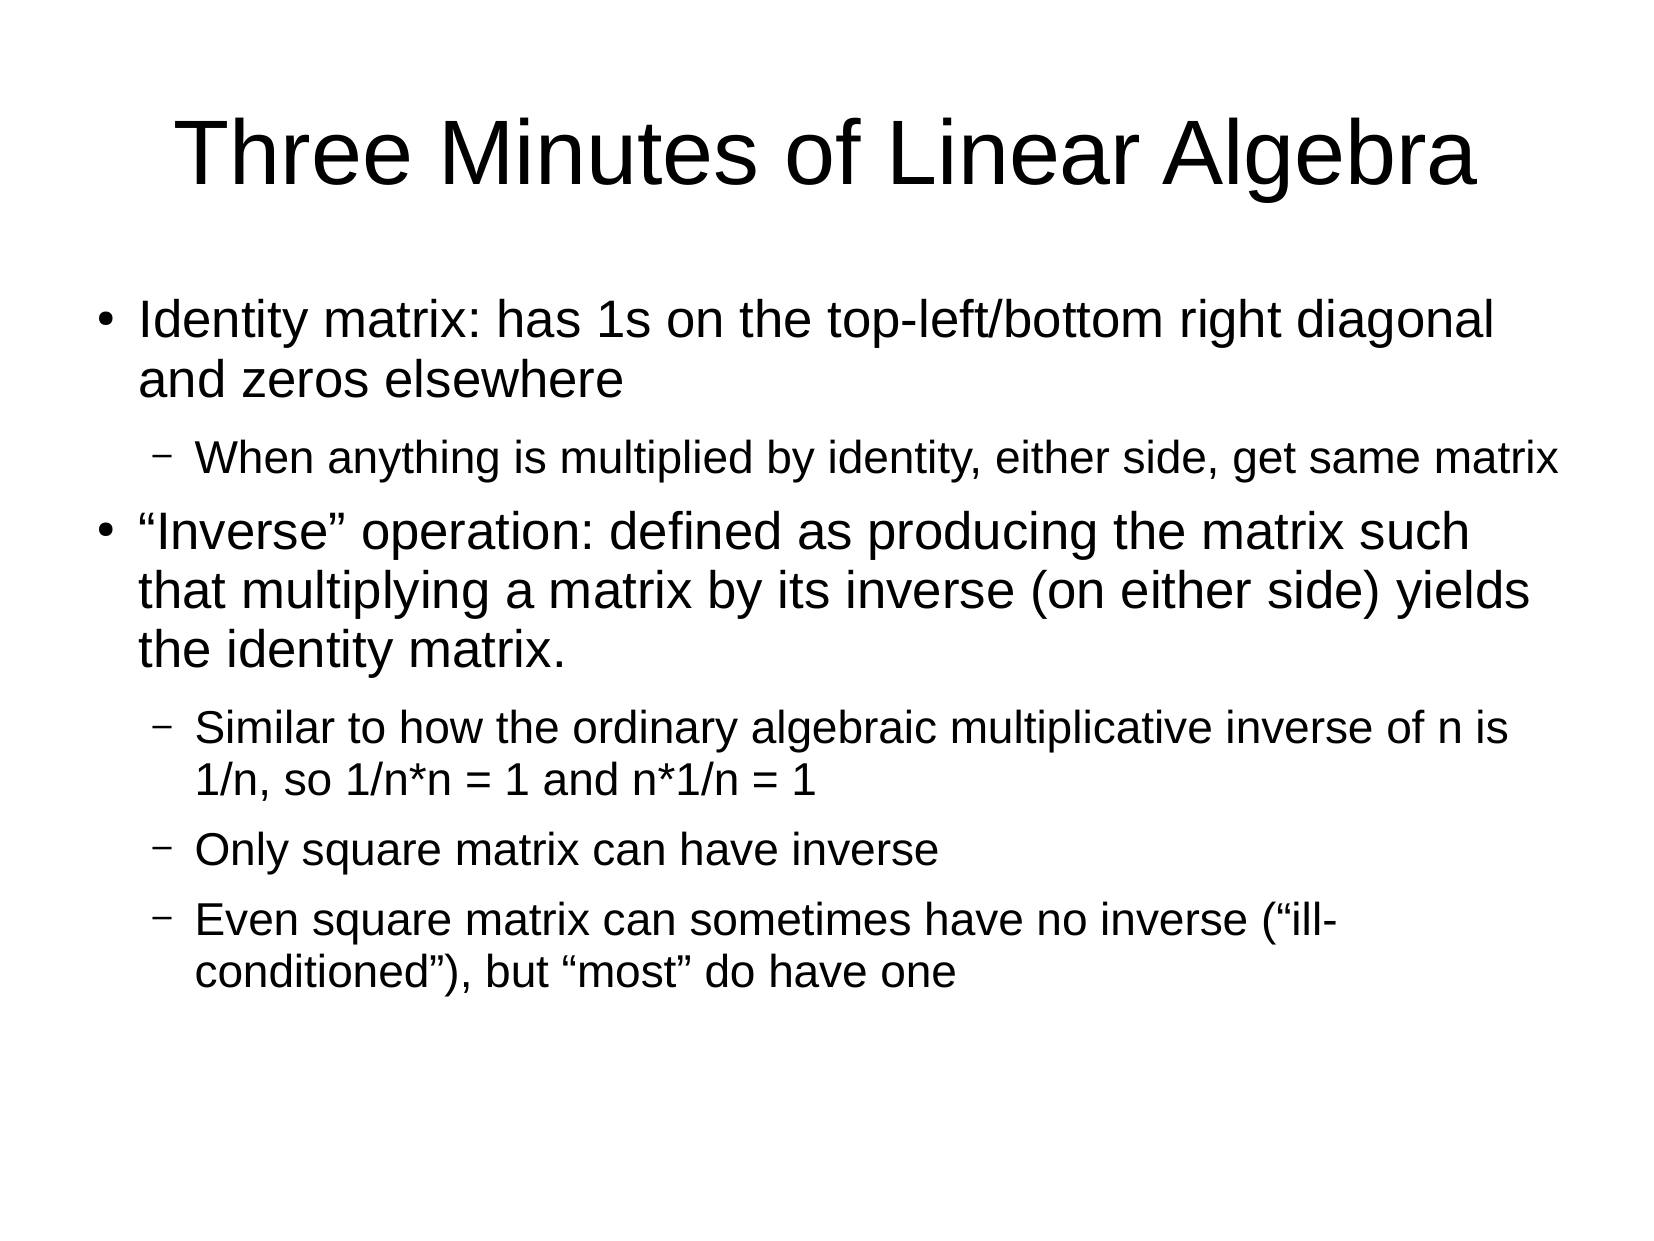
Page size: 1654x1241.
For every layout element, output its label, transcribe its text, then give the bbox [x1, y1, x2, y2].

title Three Minutes of Linear Algebra [82, 49, 1571, 257]
list Identity matrix: has 1s on the top-left/bottom right diagonal and zeros elsewhere When anything is multiplied by identity, either side, get same matrix “Inverse” operation: defined as producing the matrix such that multiplying a matrix by its inverse (on either side) yields the identity matrix. Similar to how the ordinary algebraic multiplicative inverse of n is 1/n, so 1/n*n = 1 and n*1/n = 1 Only square matrix can have inverse Even square matrix can sometimes have no inverse (“ill-conditioned”), but “most” do have one [82, 290, 1571, 1010]
